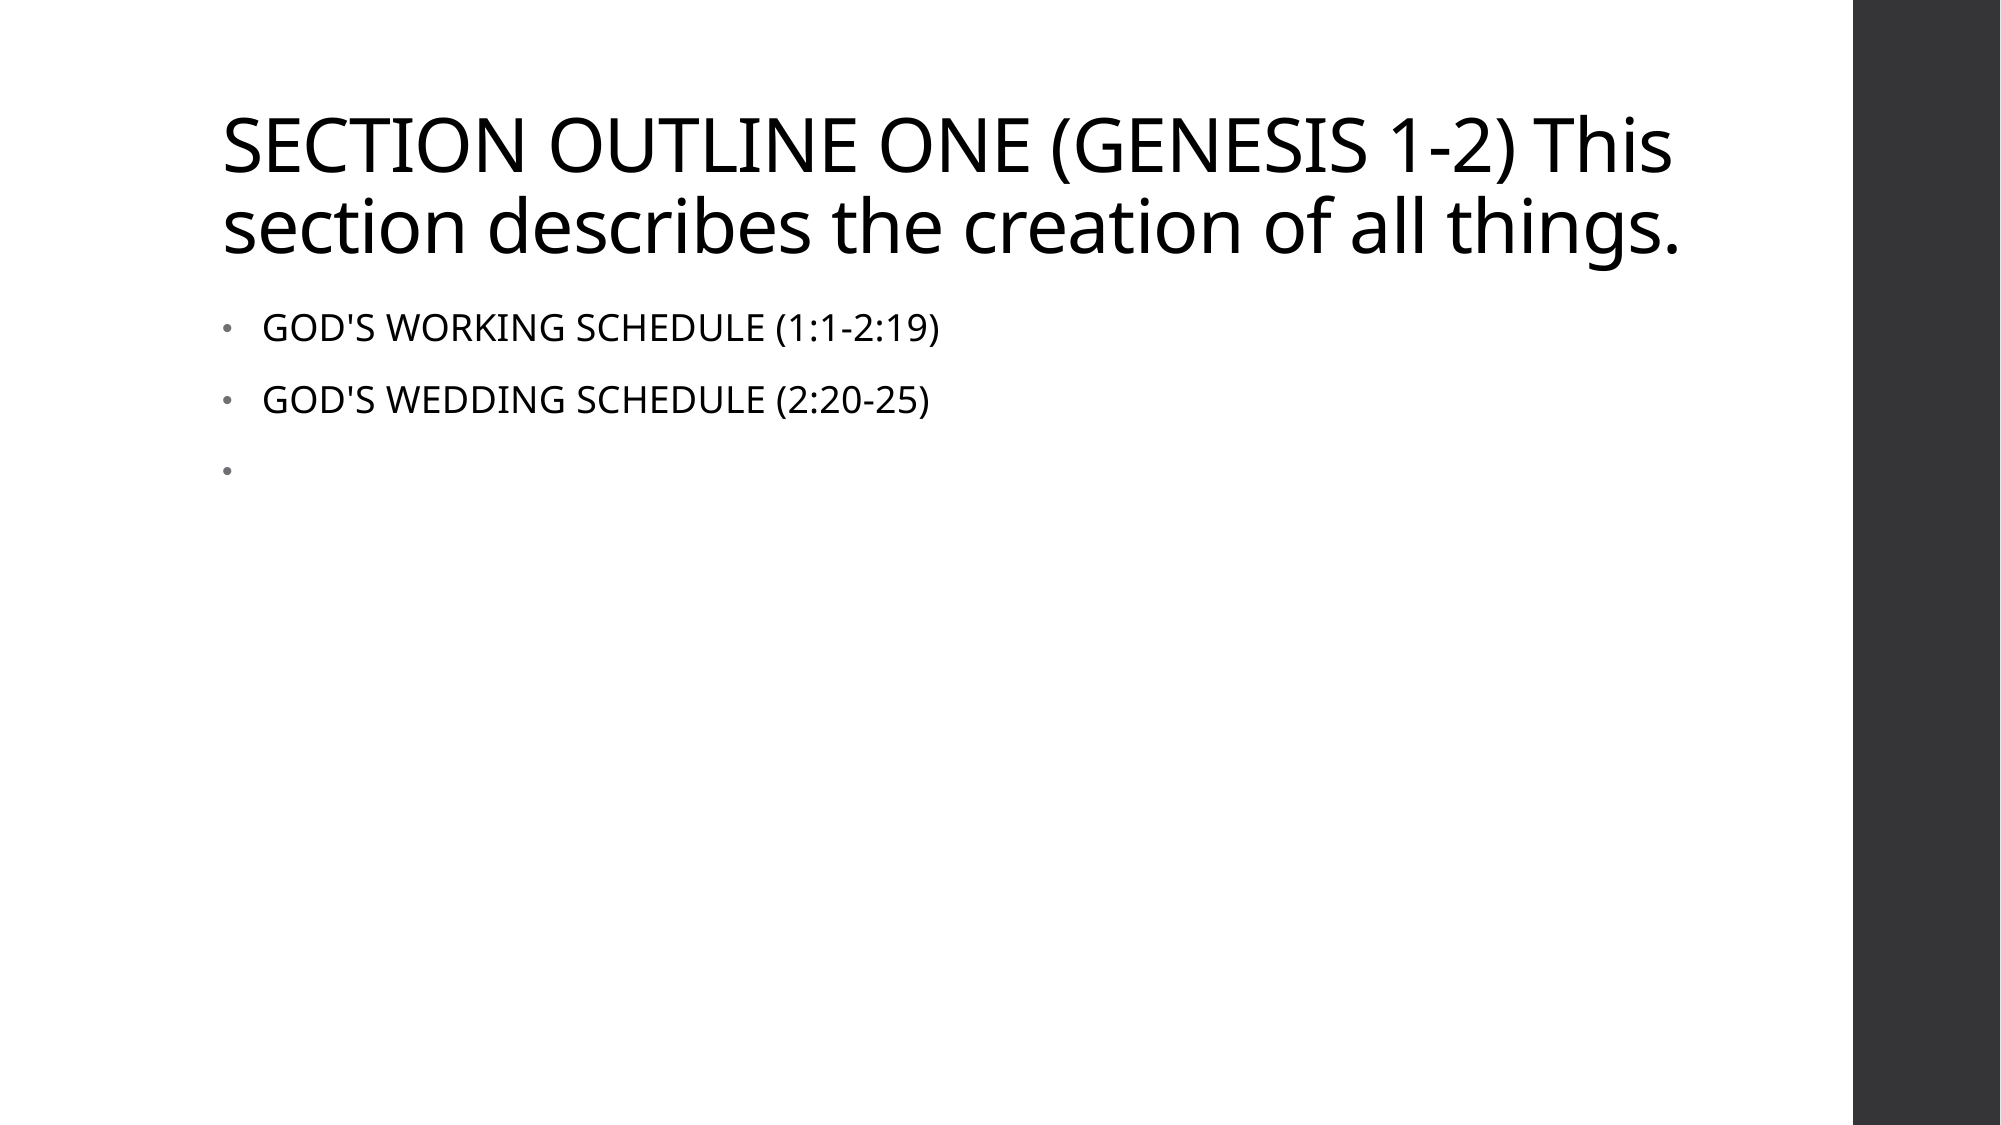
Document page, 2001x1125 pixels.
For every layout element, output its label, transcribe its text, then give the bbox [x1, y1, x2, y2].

title SECTION OUTLINE ONE (GENESIS 1-2) This section describes the creation of all things. [206, 60, 1797, 278]
list GOD'S WORKING SCHEDULE (1:1-2:19) GOD'S WEDDING SCHEDULE (2:20-25) [206, 299, 1617, 1014]
